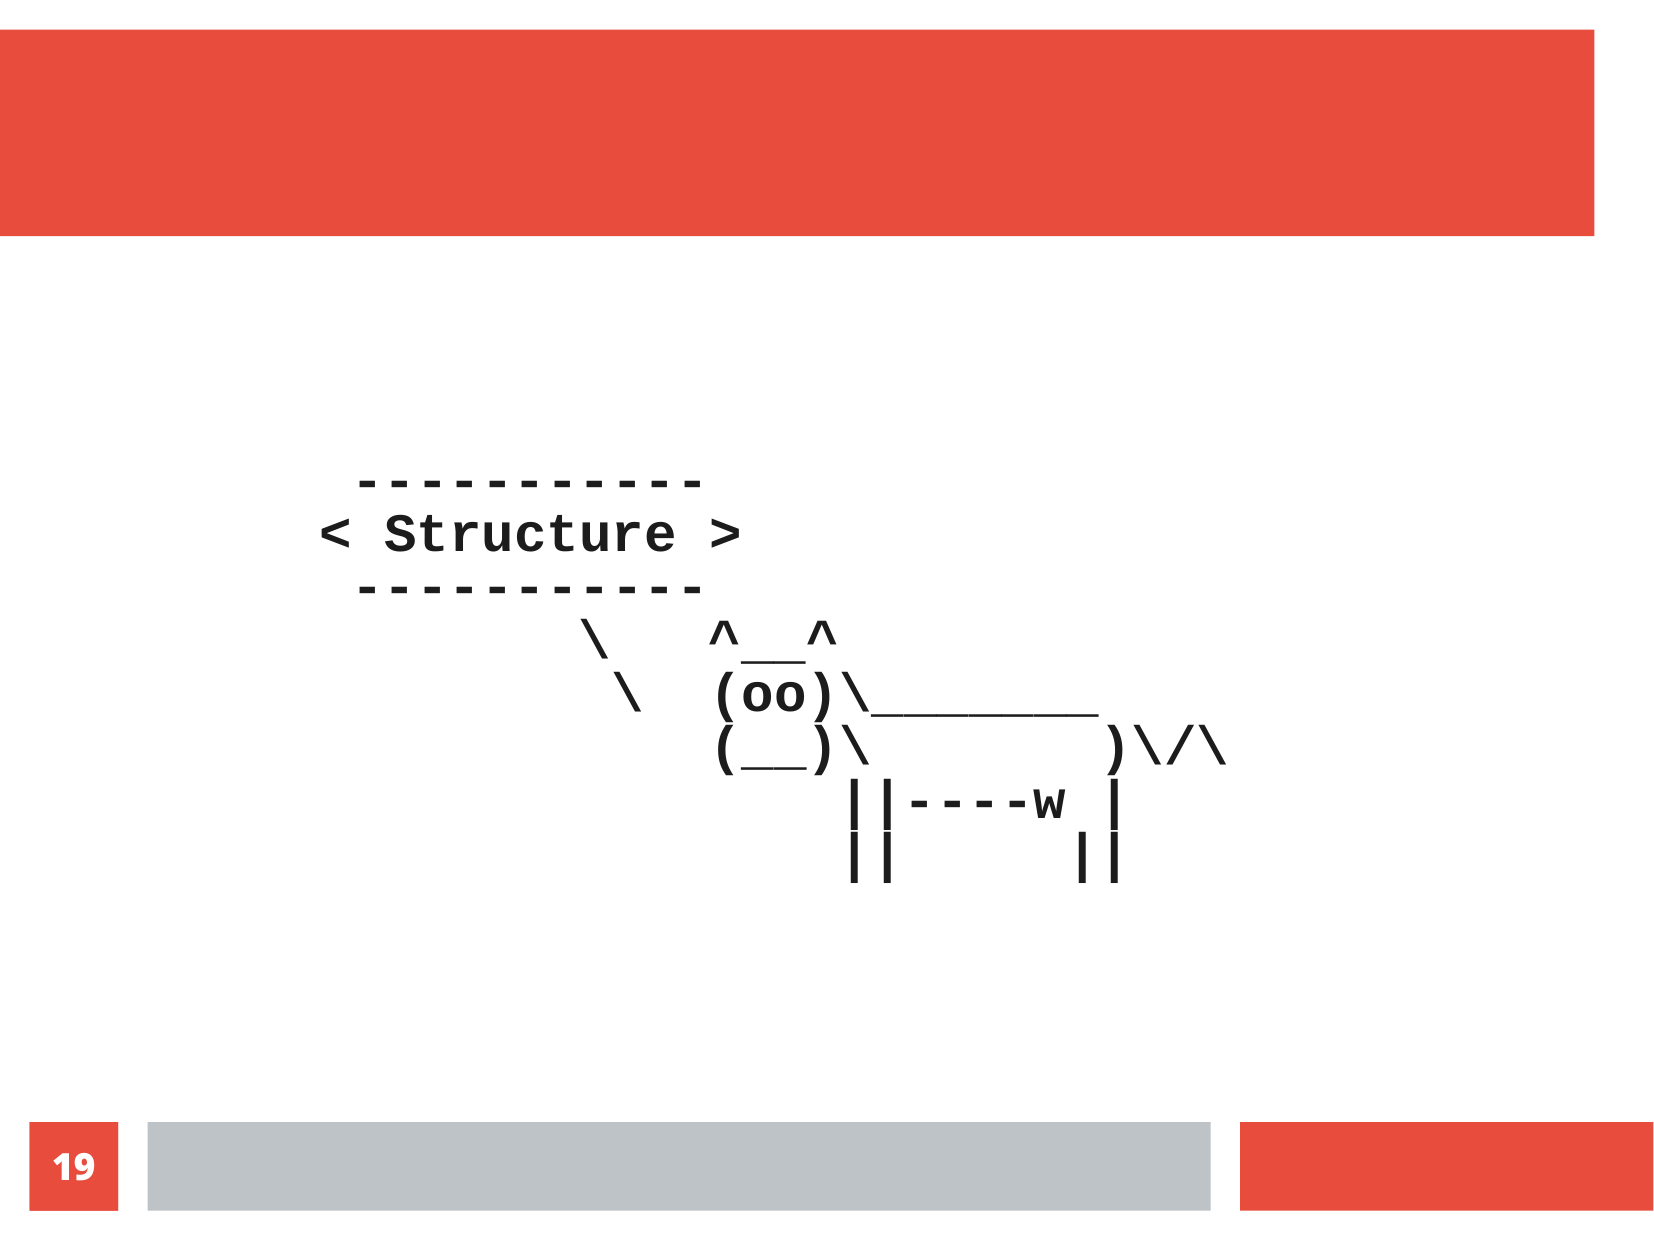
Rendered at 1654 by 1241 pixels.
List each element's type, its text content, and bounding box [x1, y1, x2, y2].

list ----------- < Structure > ----------- \ ^__^ \ (oo)\_______ (__)\ )\/\ ||----w | || || [59, 324, 1565, 1093]
